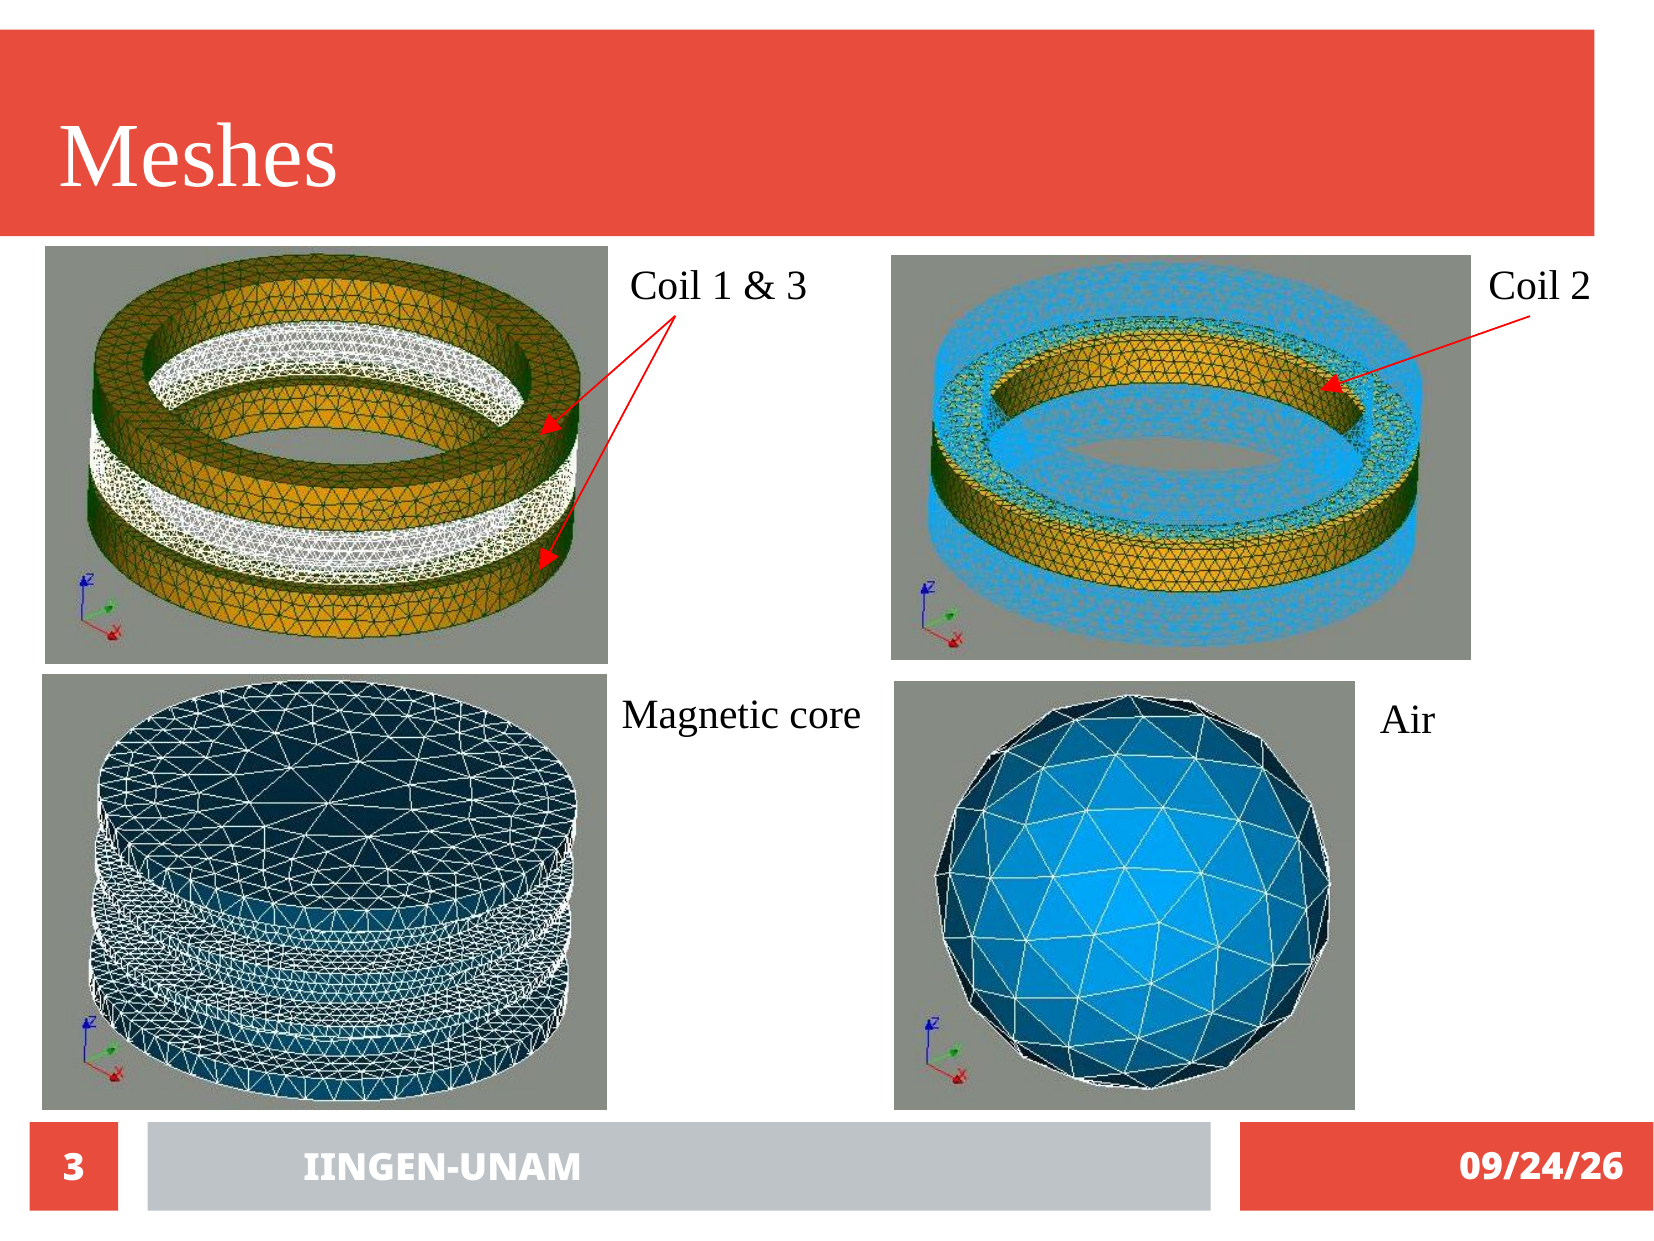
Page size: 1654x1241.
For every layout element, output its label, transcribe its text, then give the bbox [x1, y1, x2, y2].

text_box Coil 1 & 3 [615, 255, 856, 317]
picture [894, 681, 1355, 1111]
text_box Coil 2 [1473, 255, 1654, 317]
text_box Air [1365, 688, 1486, 751]
text_box Magnetic core [606, 684, 901, 760]
title Meshes [59, 59, 1595, 207]
picture [42, 674, 607, 1111]
picture [891, 255, 1471, 661]
picture [45, 246, 608, 664]
